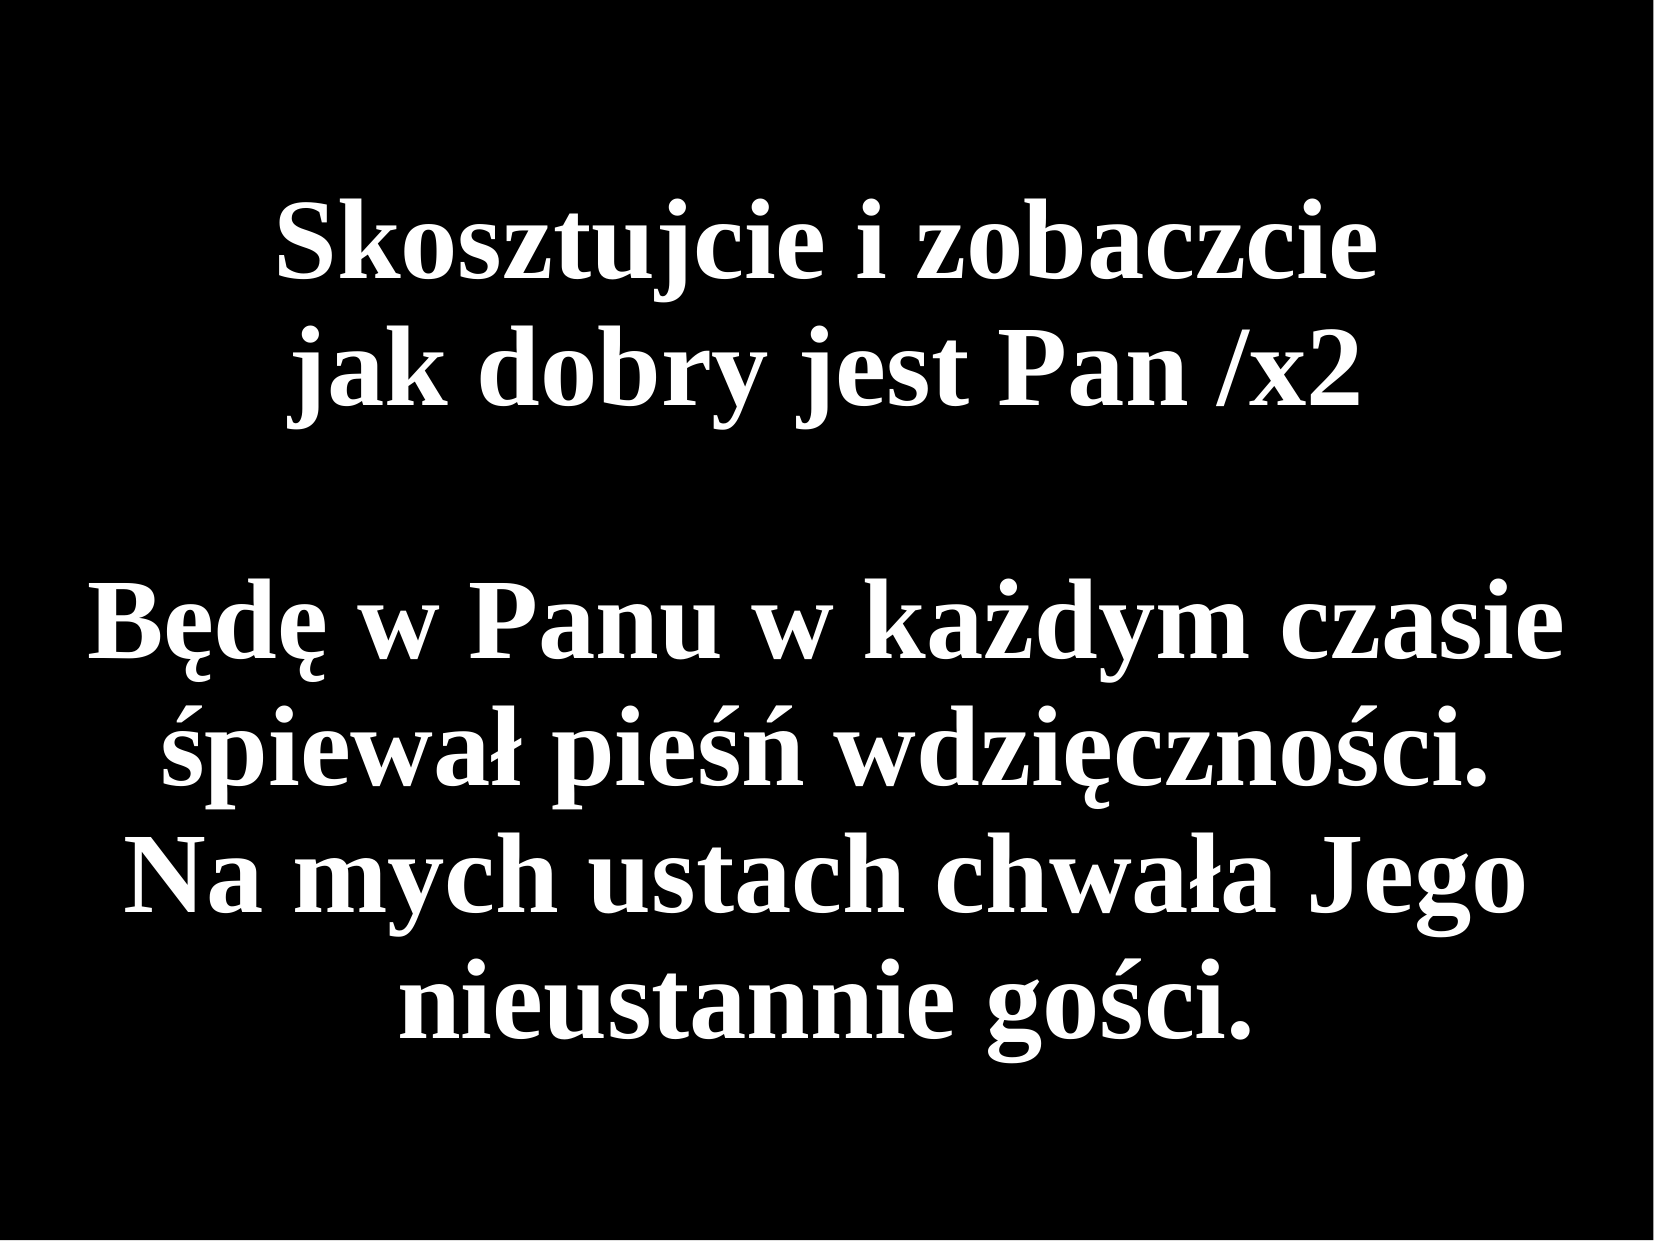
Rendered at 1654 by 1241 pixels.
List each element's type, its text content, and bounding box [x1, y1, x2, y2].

title Skosztujcie i zobaczcie jak dobry jest Pan /x2 Będę w Panu w każdym czasie śpiewał pieśń wdzięczności. Na mych ustach chwała Jego nieustannie gości. [0, 0, 1654, 1241]
